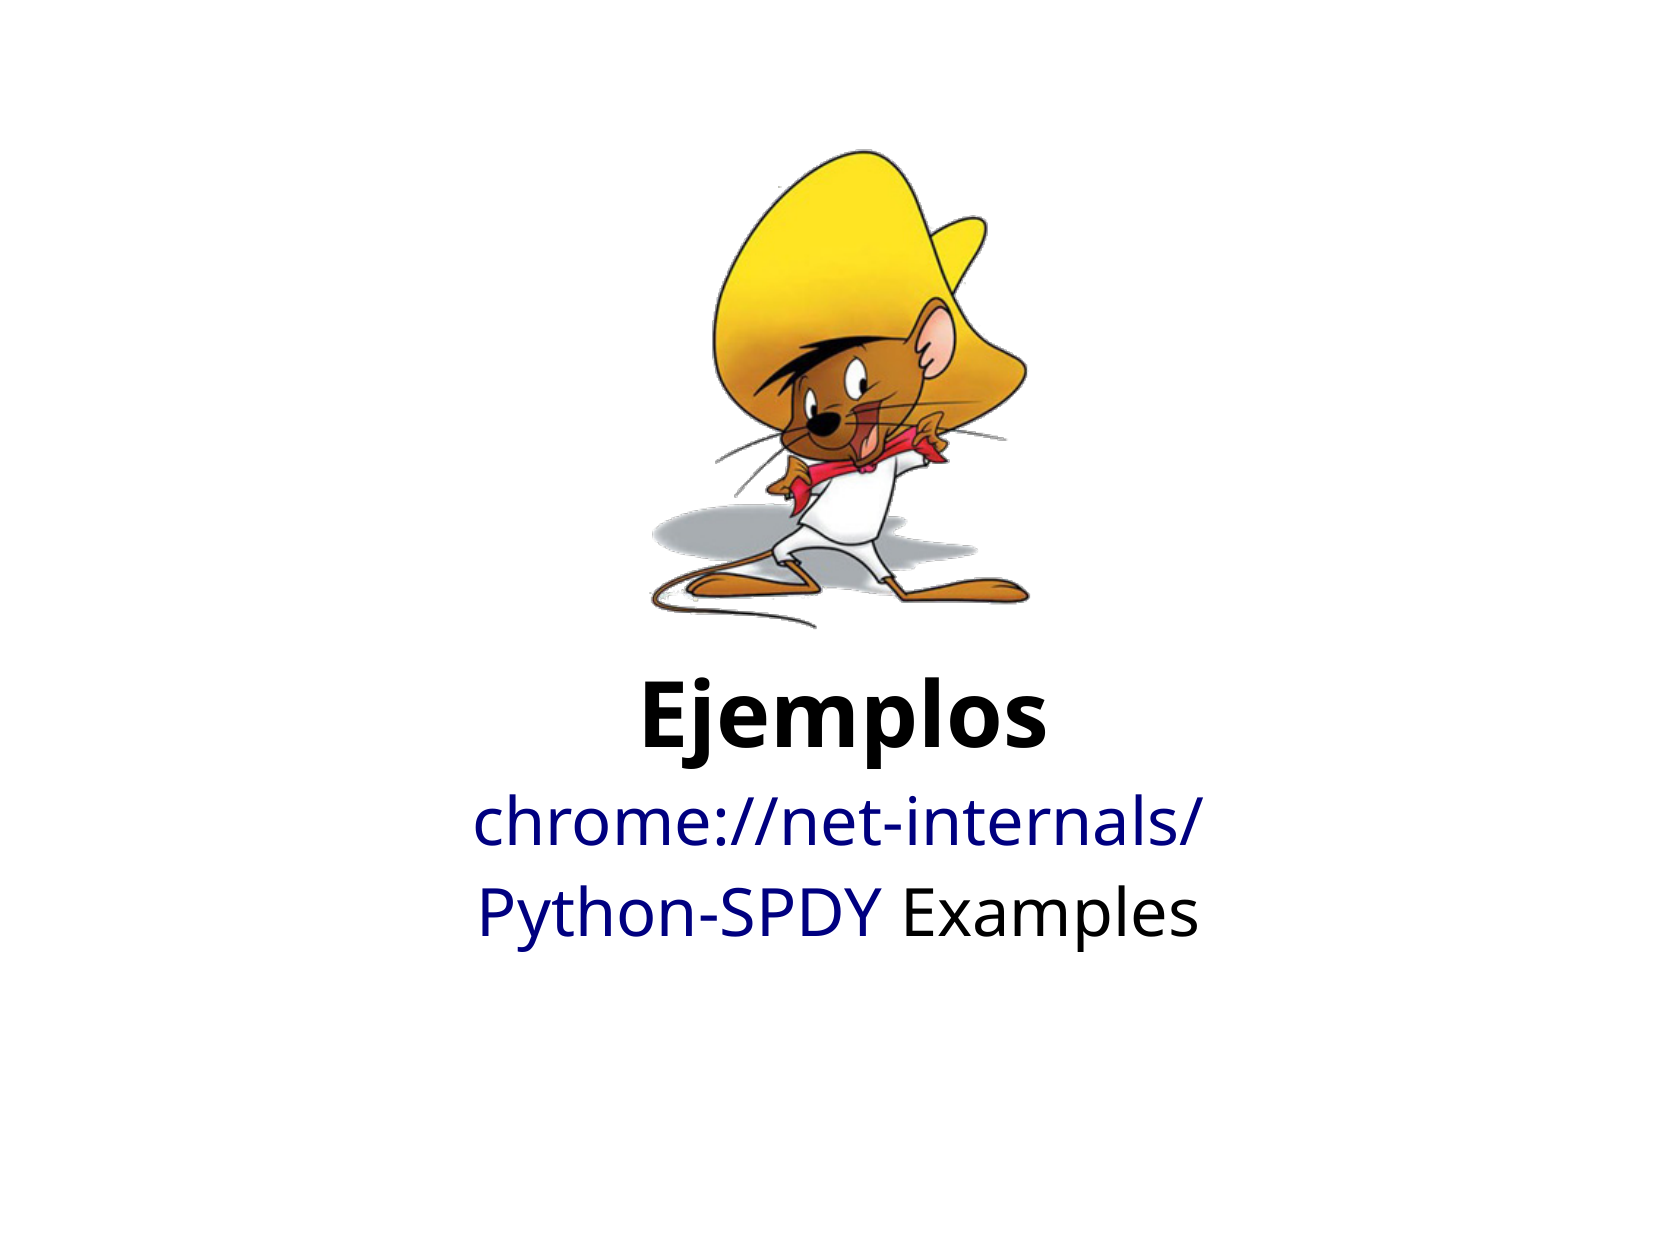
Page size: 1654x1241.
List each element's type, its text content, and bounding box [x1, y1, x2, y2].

subtitle Ejemplos chrome://net-internals/ Python-SPDY Examples [82, 425, 1571, 1181]
picture [628, 147, 1052, 425]
